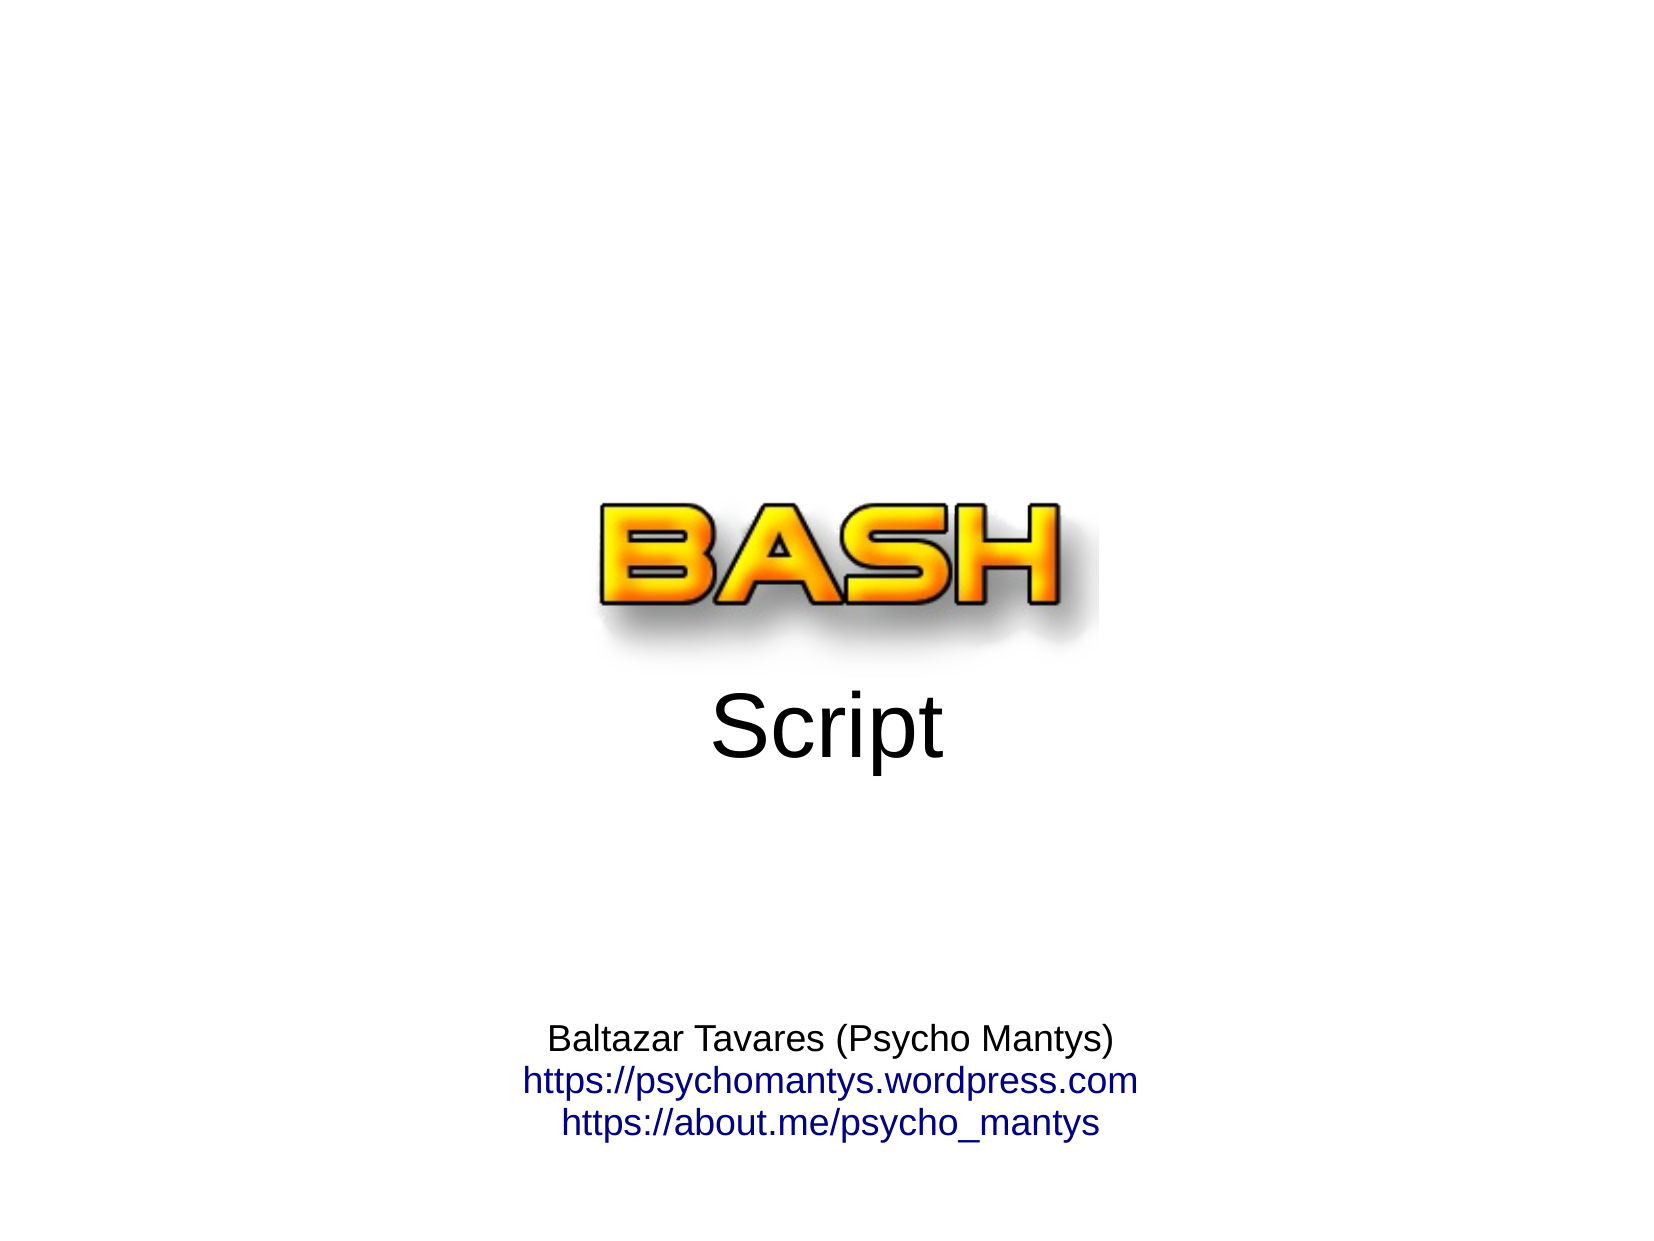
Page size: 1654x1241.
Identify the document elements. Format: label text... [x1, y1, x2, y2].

picture [565, 451, 1099, 629]
text_box Baltazar Tavares (Psycho Mantys) https://psychomantys.wordpress.com https://about.me/psycho_mantys [507, 1009, 1154, 1151]
title Script [82, 629, 1571, 822]
